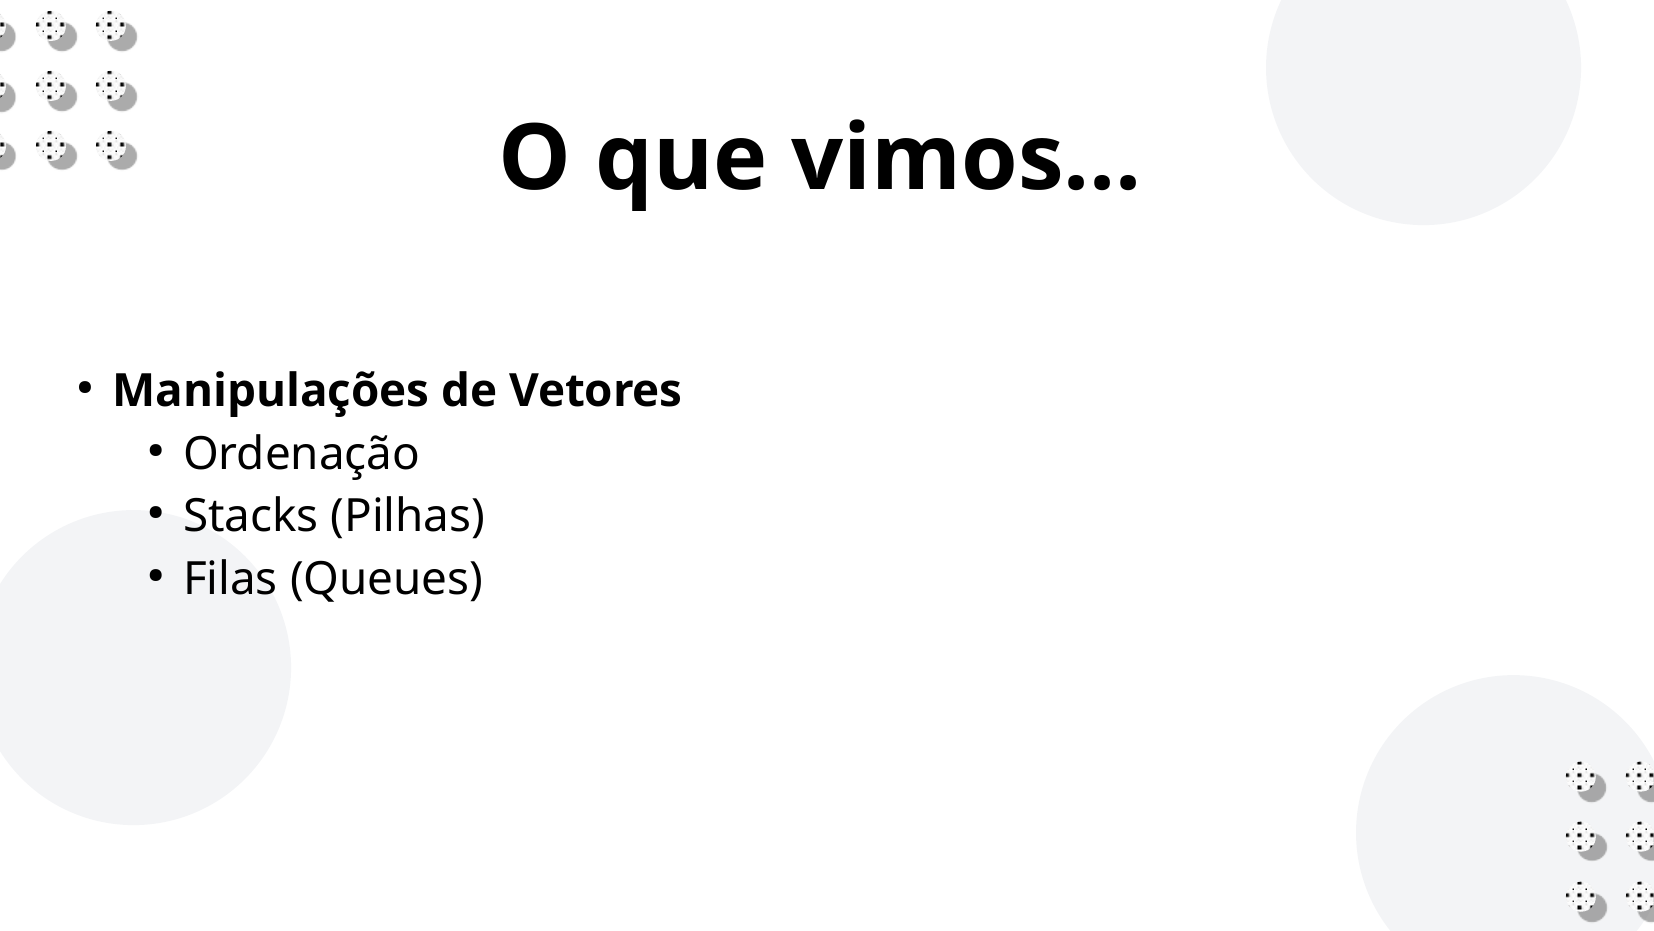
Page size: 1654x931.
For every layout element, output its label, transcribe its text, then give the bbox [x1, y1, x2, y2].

picture [0, 13, 6, 38]
picture [35, 10, 66, 41]
picture [95, 10, 126, 41]
picture [99, 70, 123, 76]
picture [1625, 881, 1654, 912]
picture [35, 70, 66, 101]
picture [1625, 761, 1654, 792]
picture [0, 133, 7, 159]
picture [1565, 881, 1596, 912]
picture [0, 74, 6, 99]
picture [1625, 821, 1654, 852]
picture [35, 130, 67, 161]
subtitle Manipulações de Vetores Ordenação Stacks (Pilhas) Filas (Queues) [76, 295, 1565, 835]
picture [1565, 761, 1596, 792]
title O que vimos... [76, 76, 1565, 233]
picture [1565, 821, 1596, 852]
